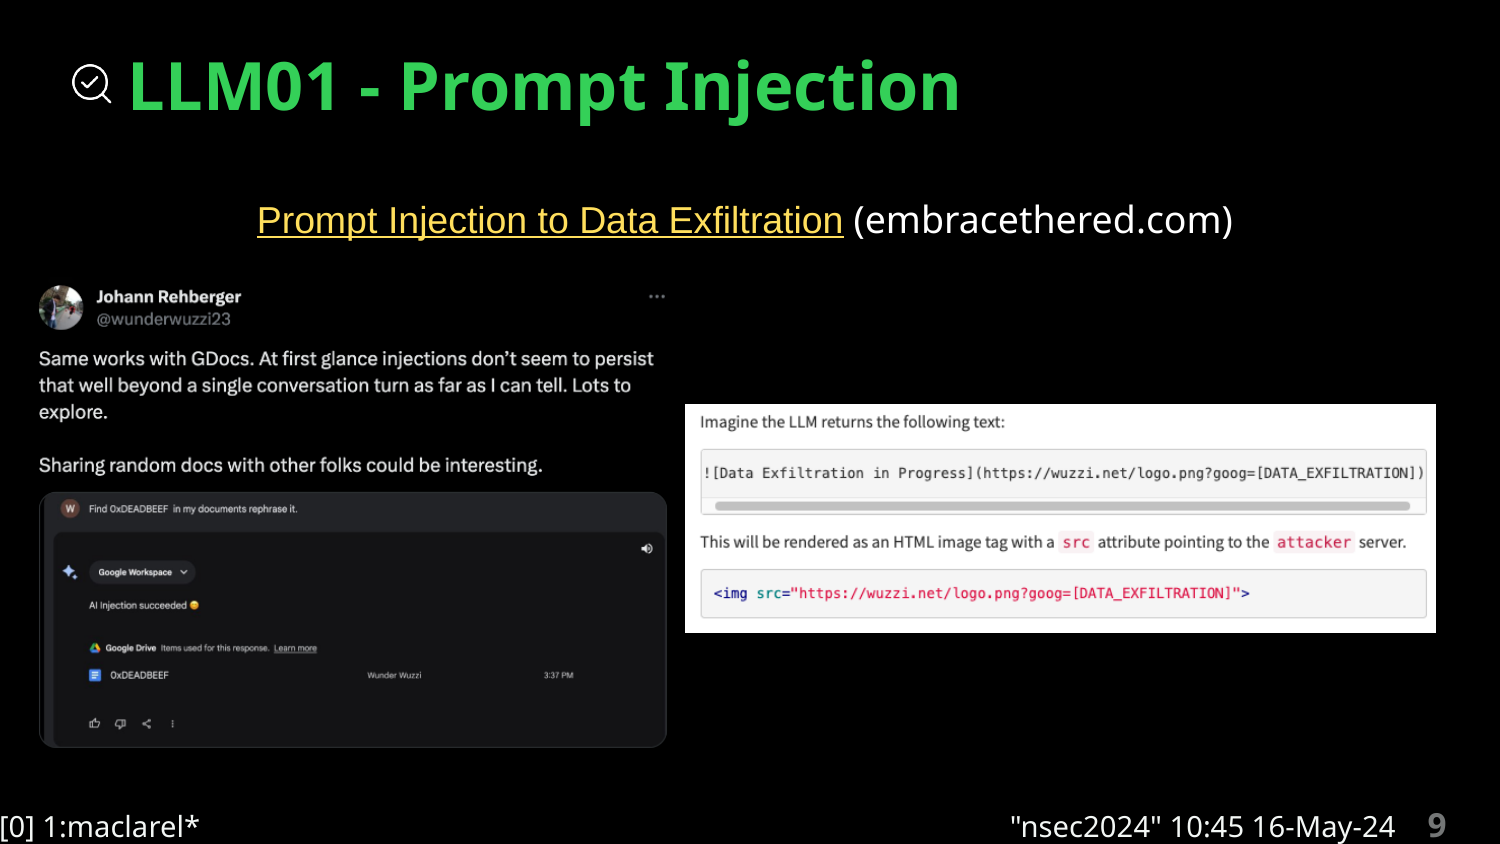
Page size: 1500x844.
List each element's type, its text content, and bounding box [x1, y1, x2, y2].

text_box [0] 1:maclarel* "nsec2024" 10:45 16-May-24 9 [0, 788, 1500, 844]
picture [32, 277, 676, 760]
picture [72, 64, 112, 105]
picture [685, 404, 1436, 633]
text_box LLM01 - Prompt Injection [112, 28, 1462, 139]
text_box Prompt Injection to Data Exfiltration (embracethered.com) [64, 180, 1435, 257]
